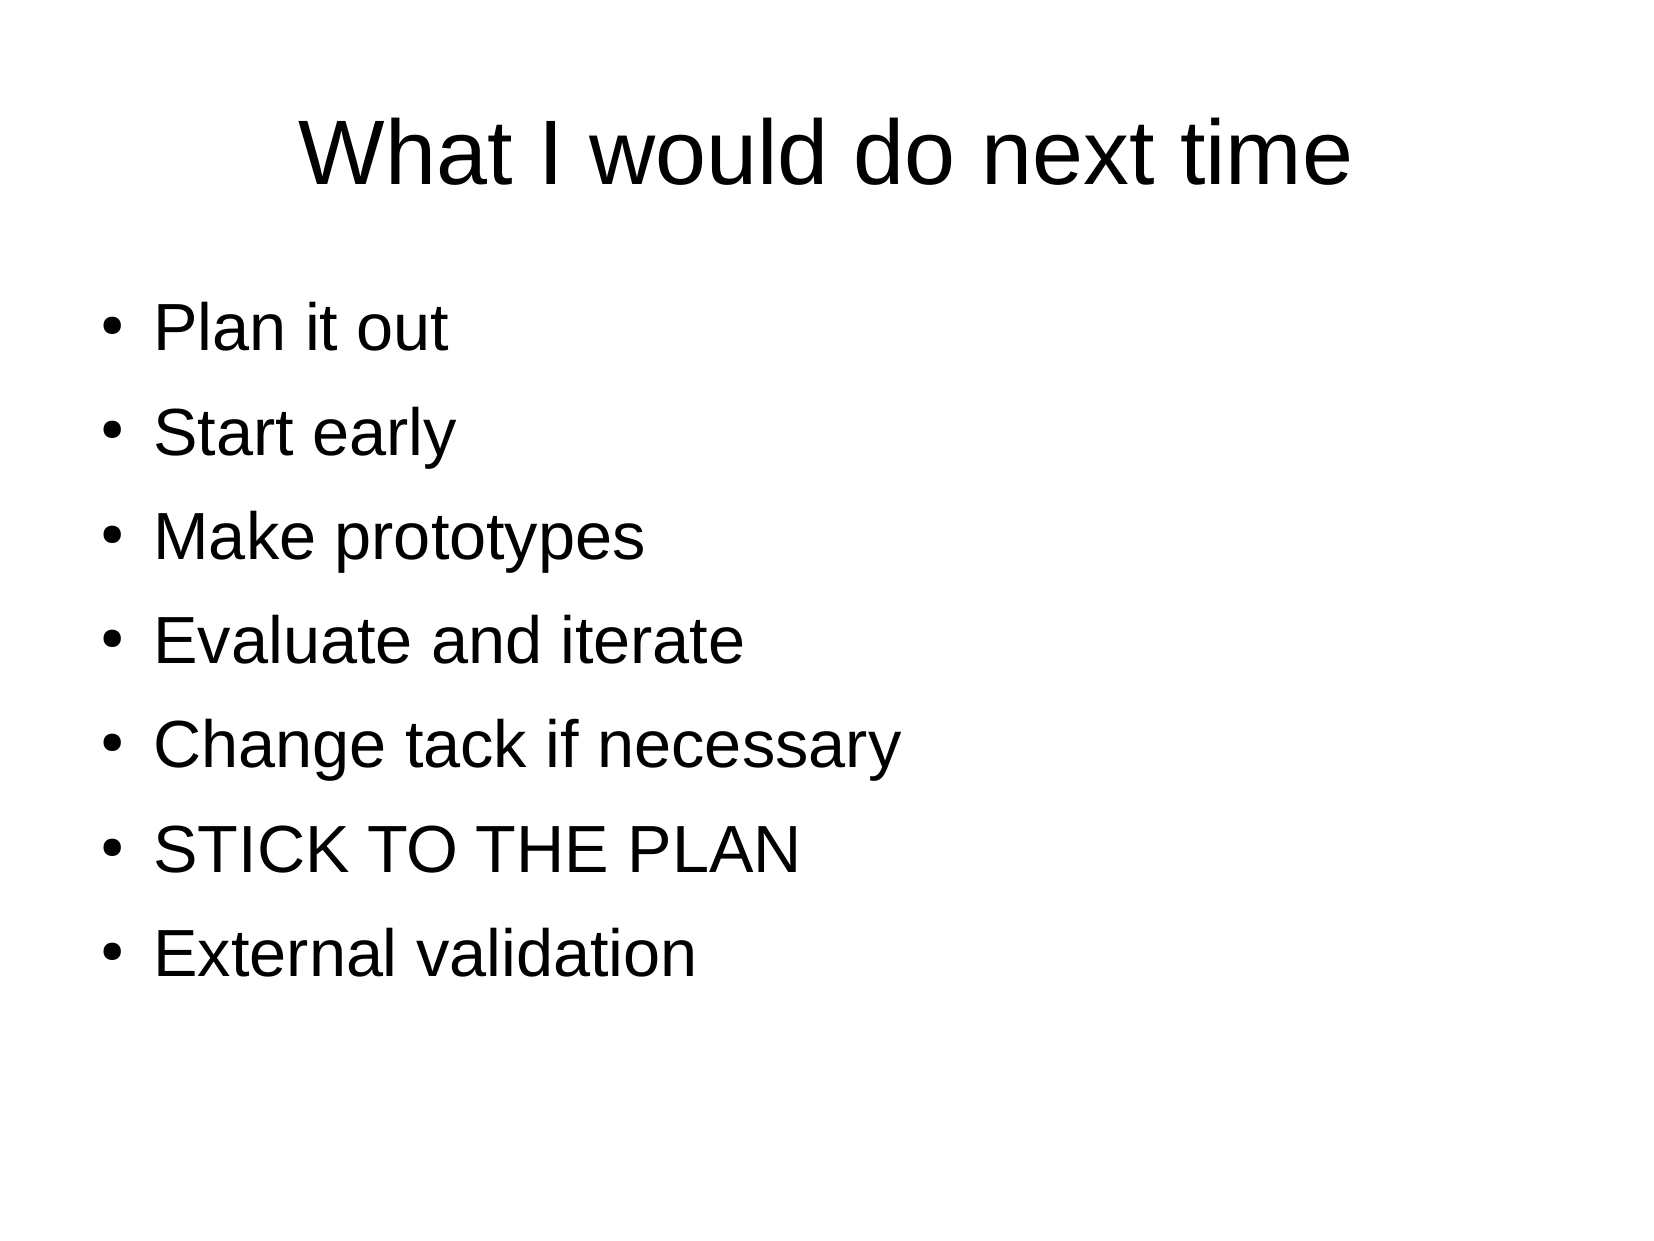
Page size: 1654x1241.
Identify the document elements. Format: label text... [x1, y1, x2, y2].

list Plan it out Start early Make prototypes Evaluate and iterate Change tack if necessary STICK TO THE PLAN External validation [82, 290, 1571, 1010]
title What I would do next time [82, 49, 1571, 257]
